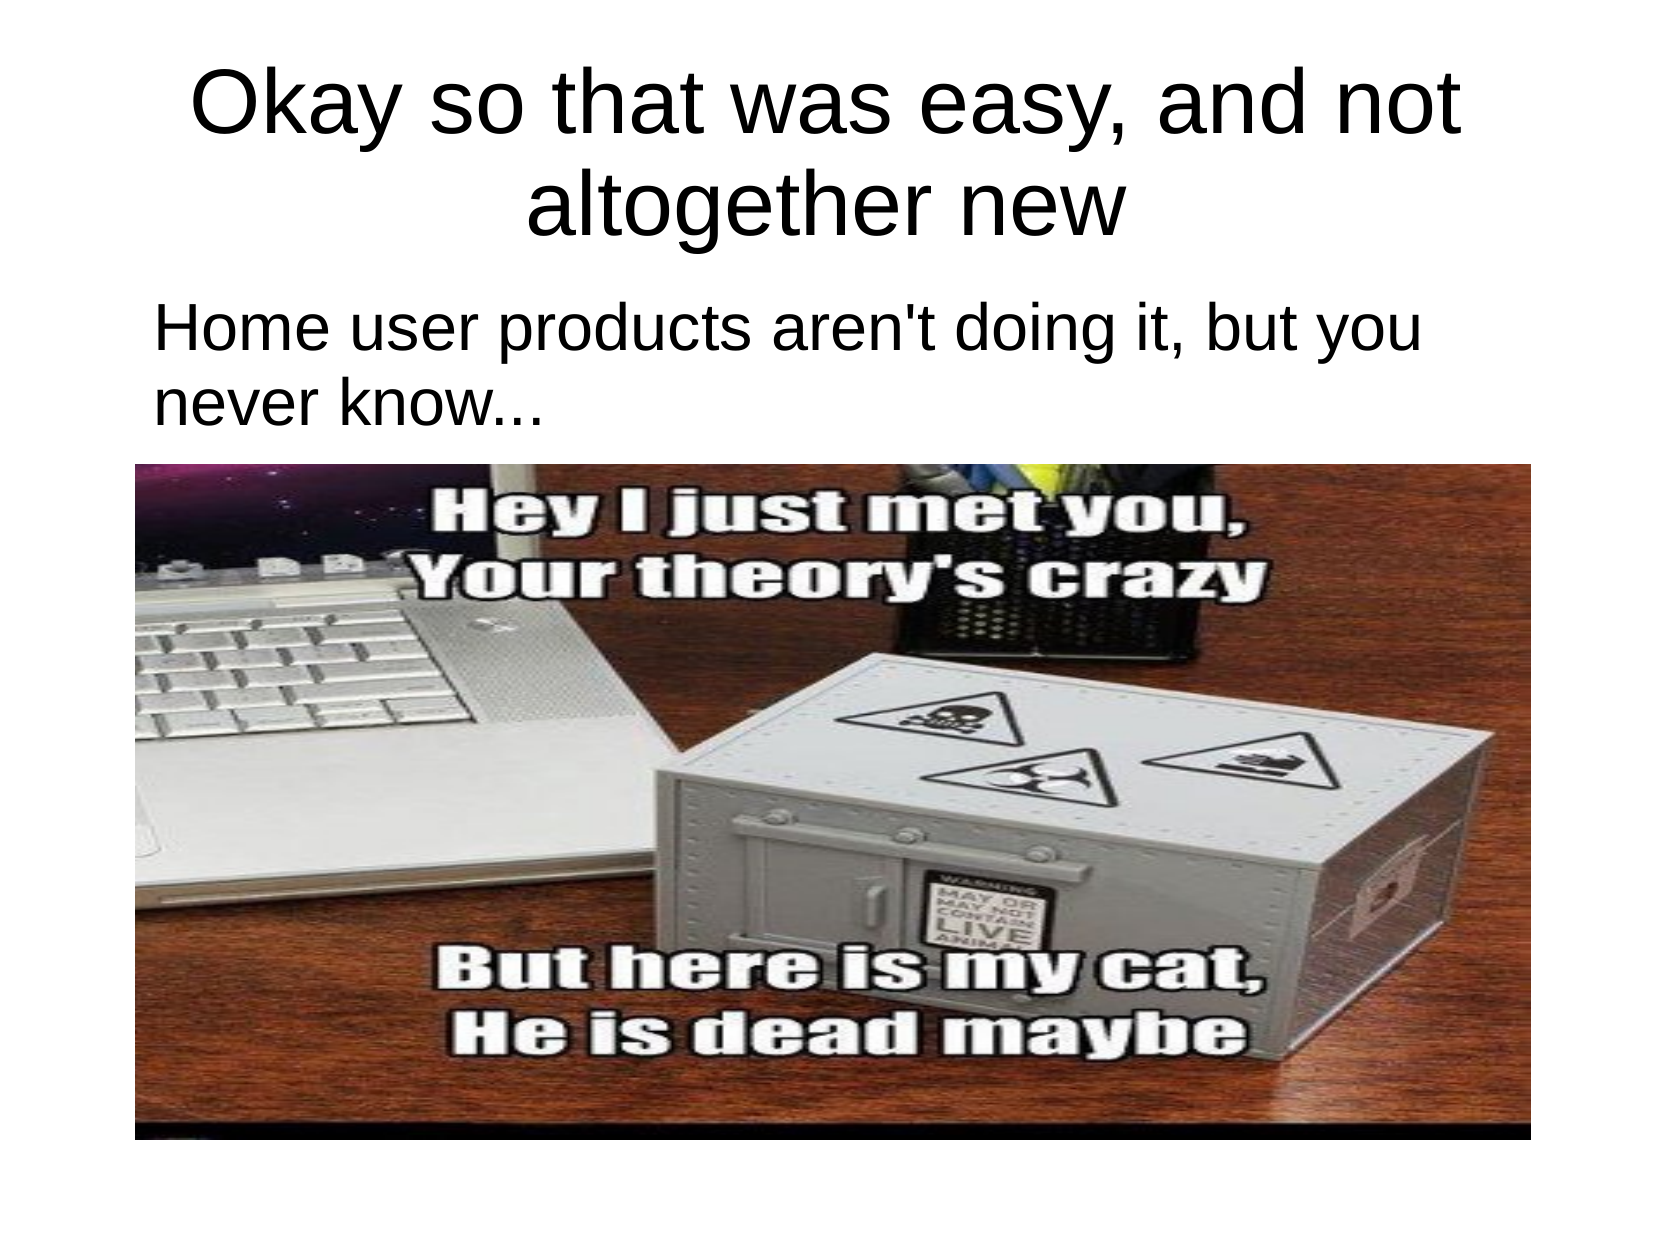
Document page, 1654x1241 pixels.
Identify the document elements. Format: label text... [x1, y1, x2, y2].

list Home user products aren't doing it, but you never know... [82, 290, 1538, 634]
picture [135, 464, 1531, 1141]
title Okay so that was easy, and not altogether new [82, 49, 1571, 257]
